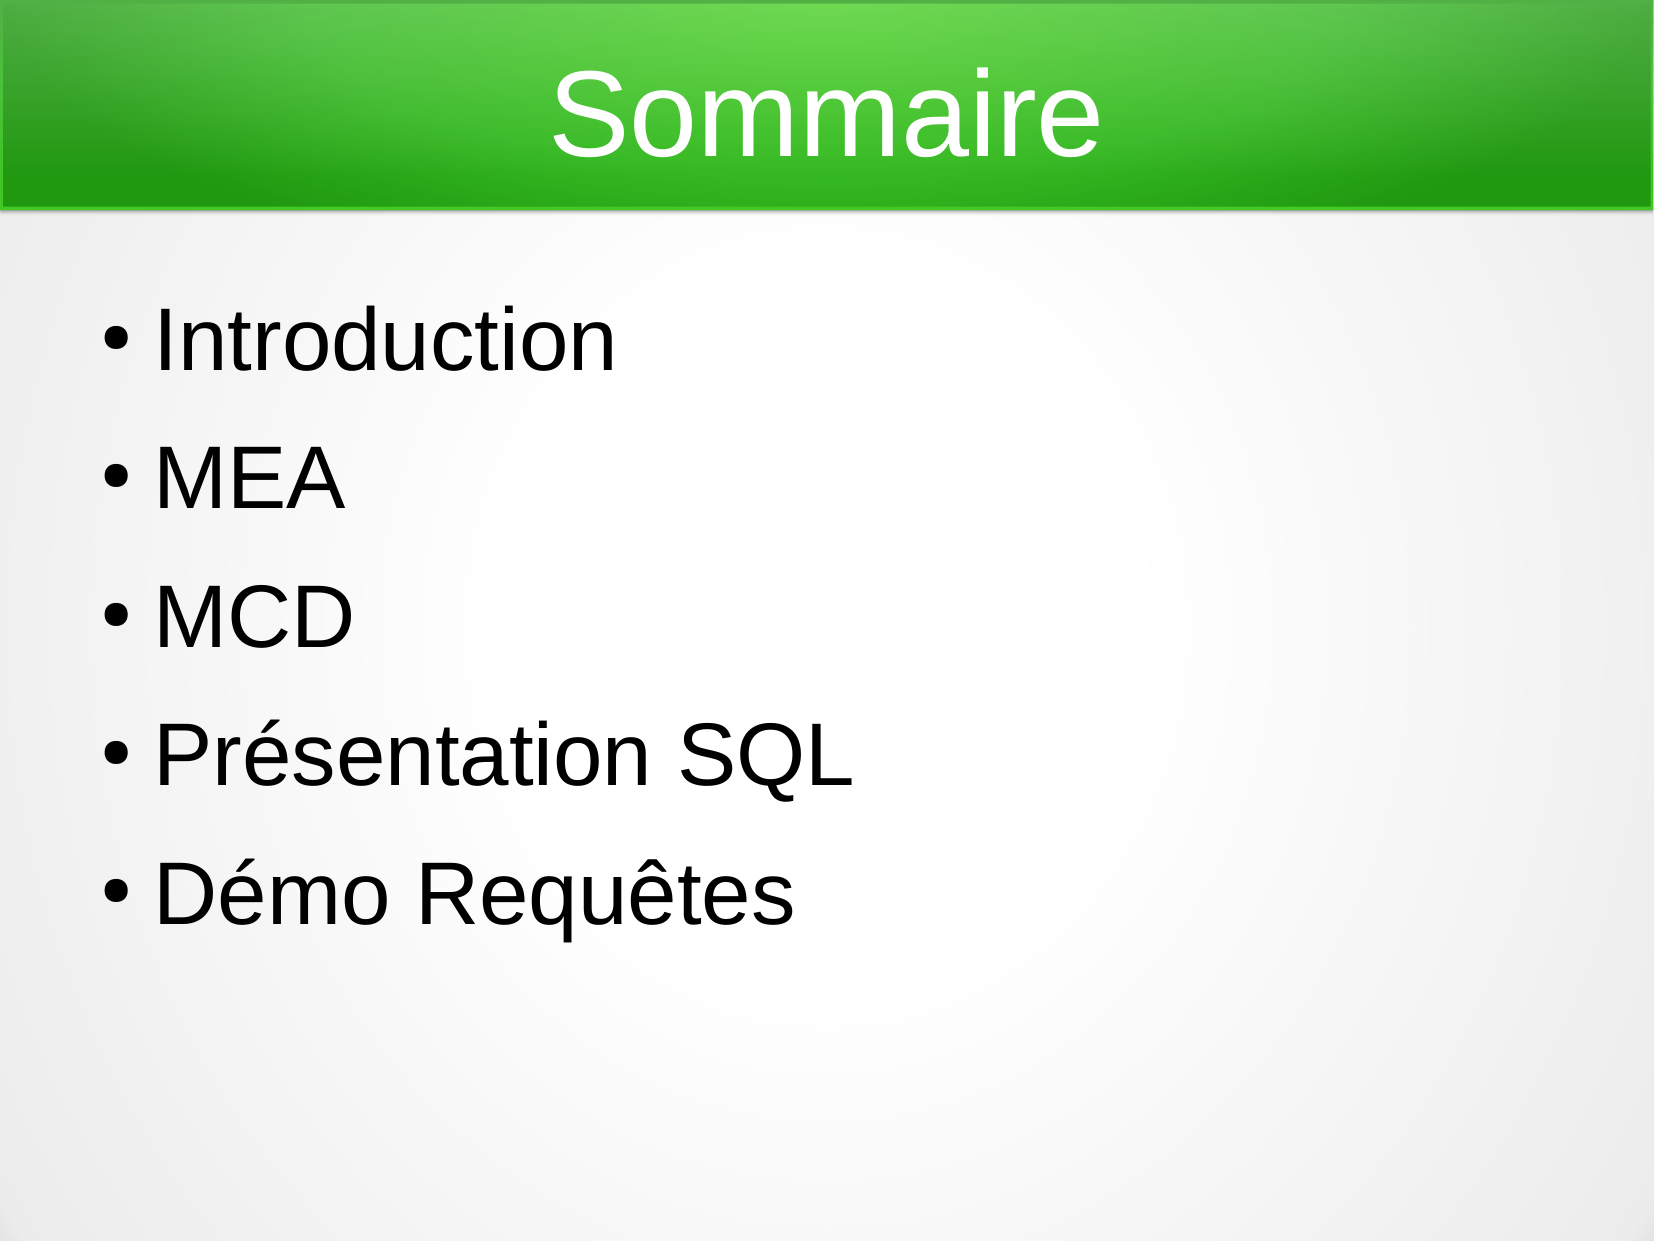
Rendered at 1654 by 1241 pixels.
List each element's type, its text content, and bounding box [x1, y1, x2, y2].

title Sommaire [82, 45, 1571, 183]
list Introduction MEA MCD Présentation SQL Démo Requêtes [82, 290, 1538, 1010]
